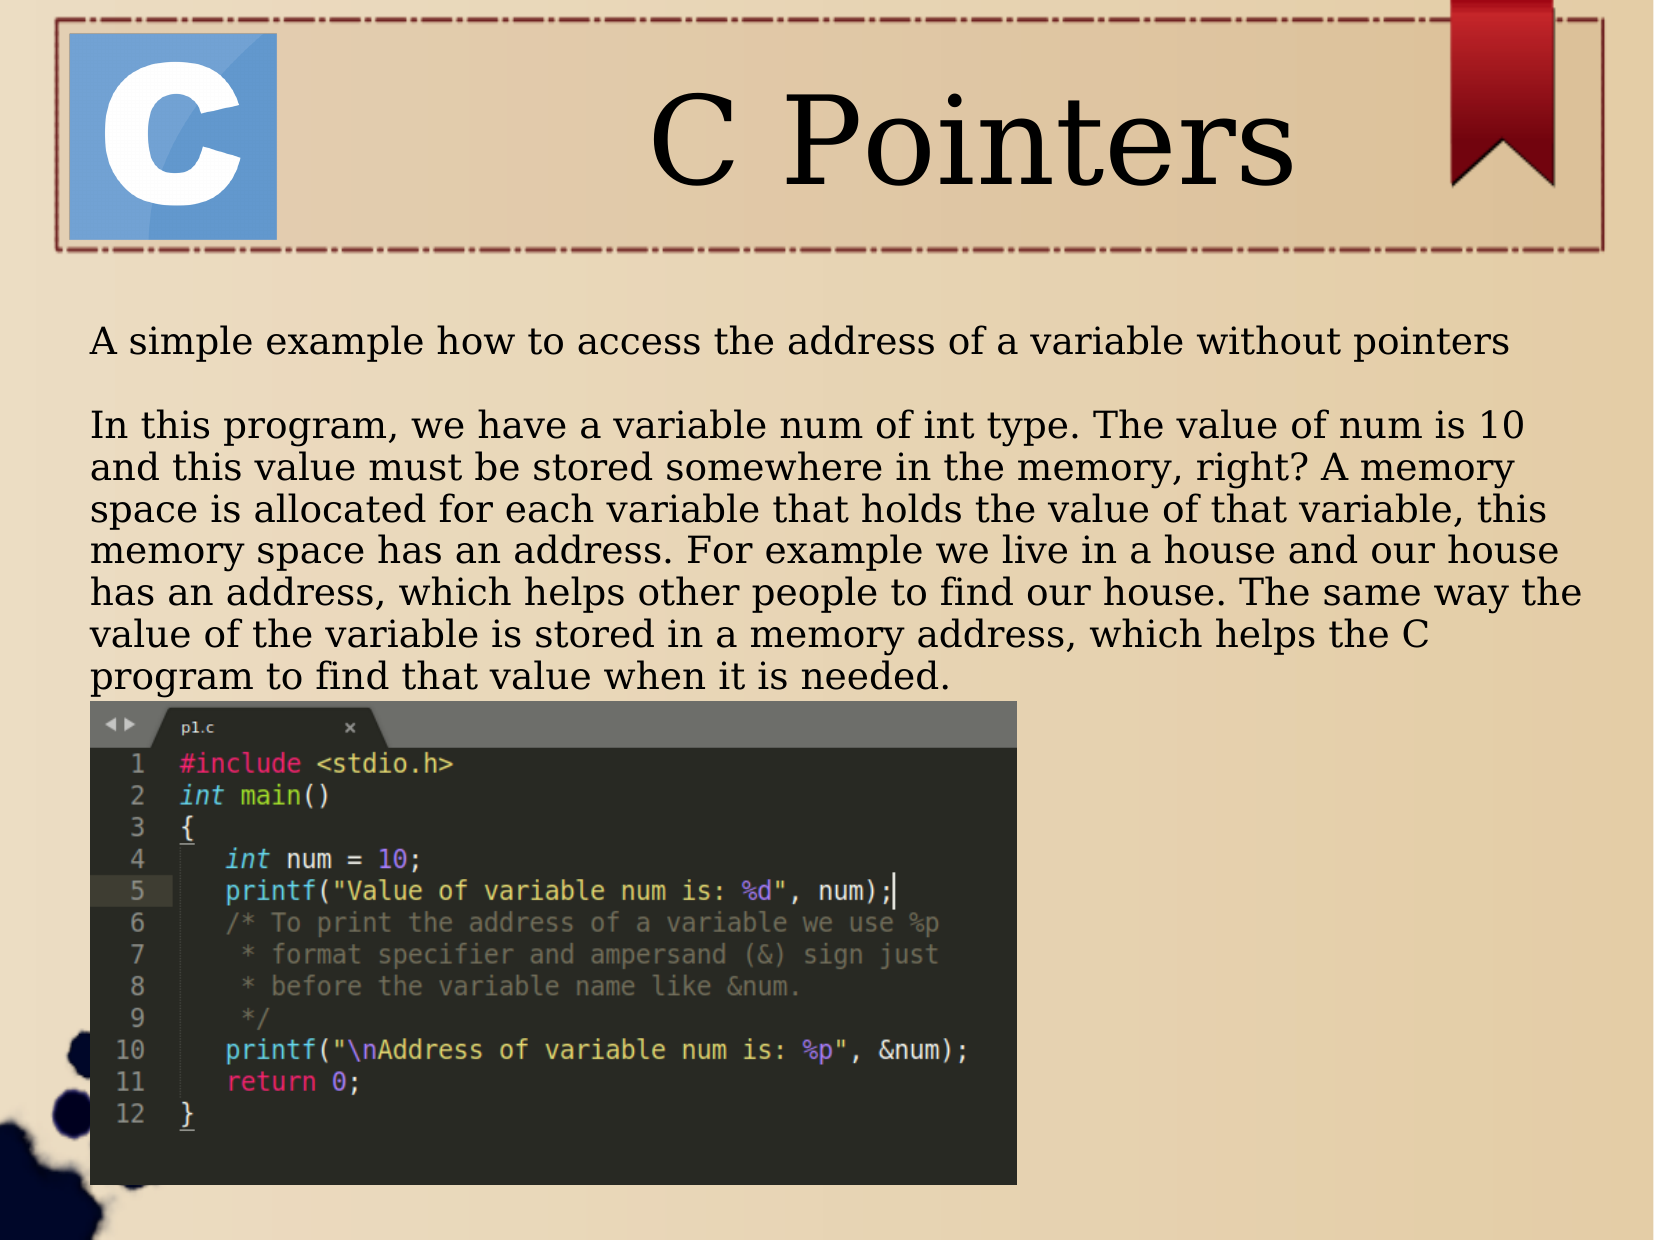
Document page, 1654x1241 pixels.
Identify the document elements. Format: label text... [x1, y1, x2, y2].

picture [0, 0, 1654, 1240]
title C Pointers [495, 47, 1413, 229]
text_box A simple example how to access the address of a variable without pointers In this program, we have a variable num of int type. The value of num is 10 and this value must be stored somewhere in the memory, right? A memory space is allocated for each variable that holds the value of that variable, this memory space has an address. For example we live in a house and our house has an address, which helps other people to find our house. The same way the value of the variable is stored in a memory address, which helps the C program to find that value when it is needed. [75, 313, 1606, 706]
